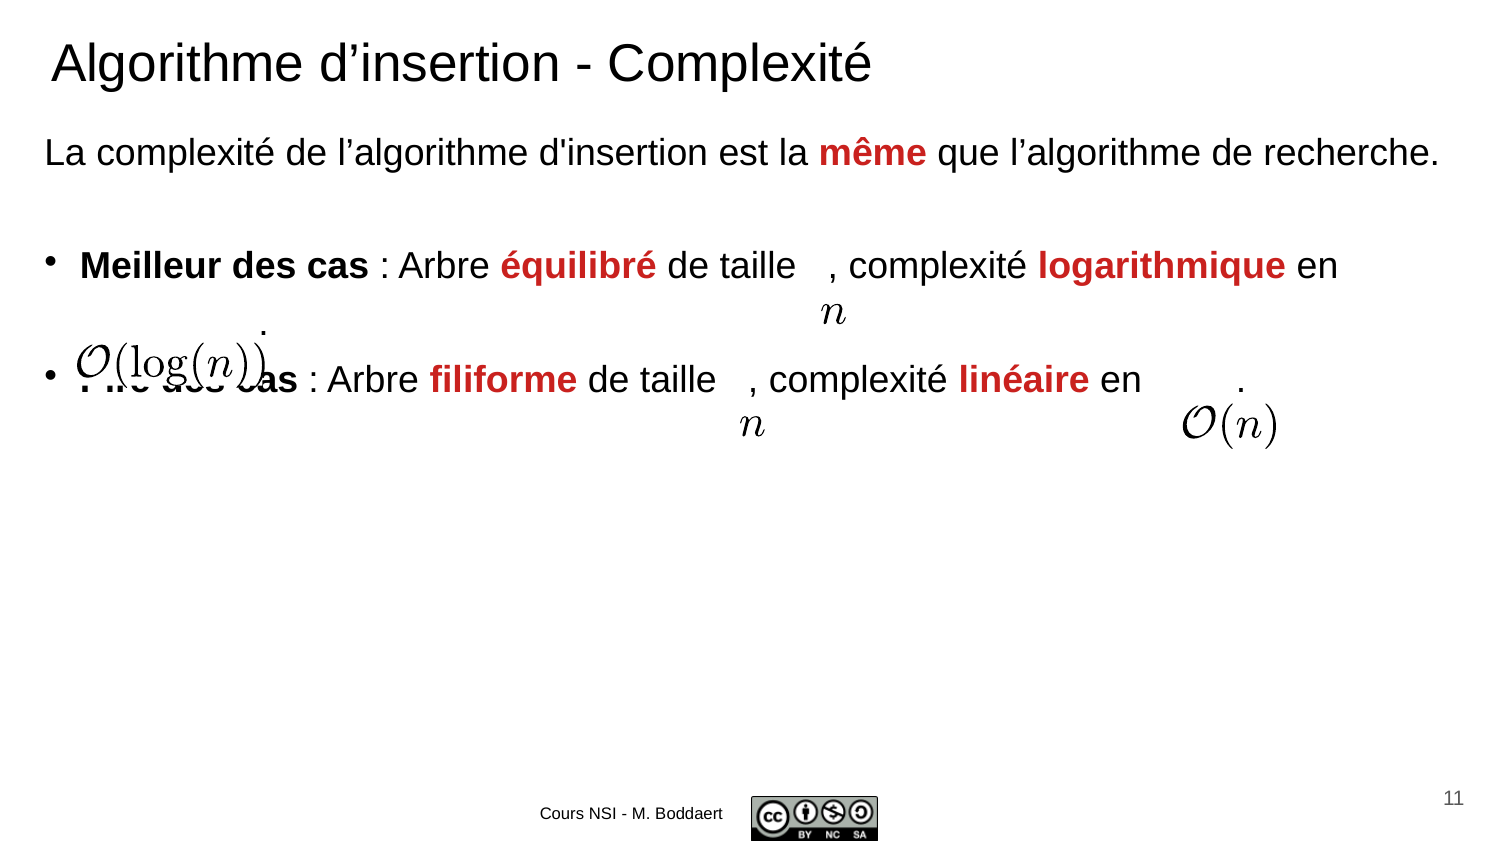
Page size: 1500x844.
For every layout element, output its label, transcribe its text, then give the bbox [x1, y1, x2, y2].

slide_number <numéro> [1389, 764, 1480, 830]
picture [751, 796, 878, 841]
text_box [740, 416, 765, 437]
text_box [1182, 403, 1276, 449]
text_box La complexité de l’algorithme d'insertion est la même que l’algorithme de recherche. Meilleur des cas : Arbre équilibré de taille , complexité logarithmique en . Pire des cas : Arbre filiforme de taille , complexité linéaire en . [29, 120, 1477, 768]
text_box [76, 342, 265, 388]
title Algorithme d’insertion - Complexité [51, 13, 1449, 108]
text_box [821, 303, 846, 325]
